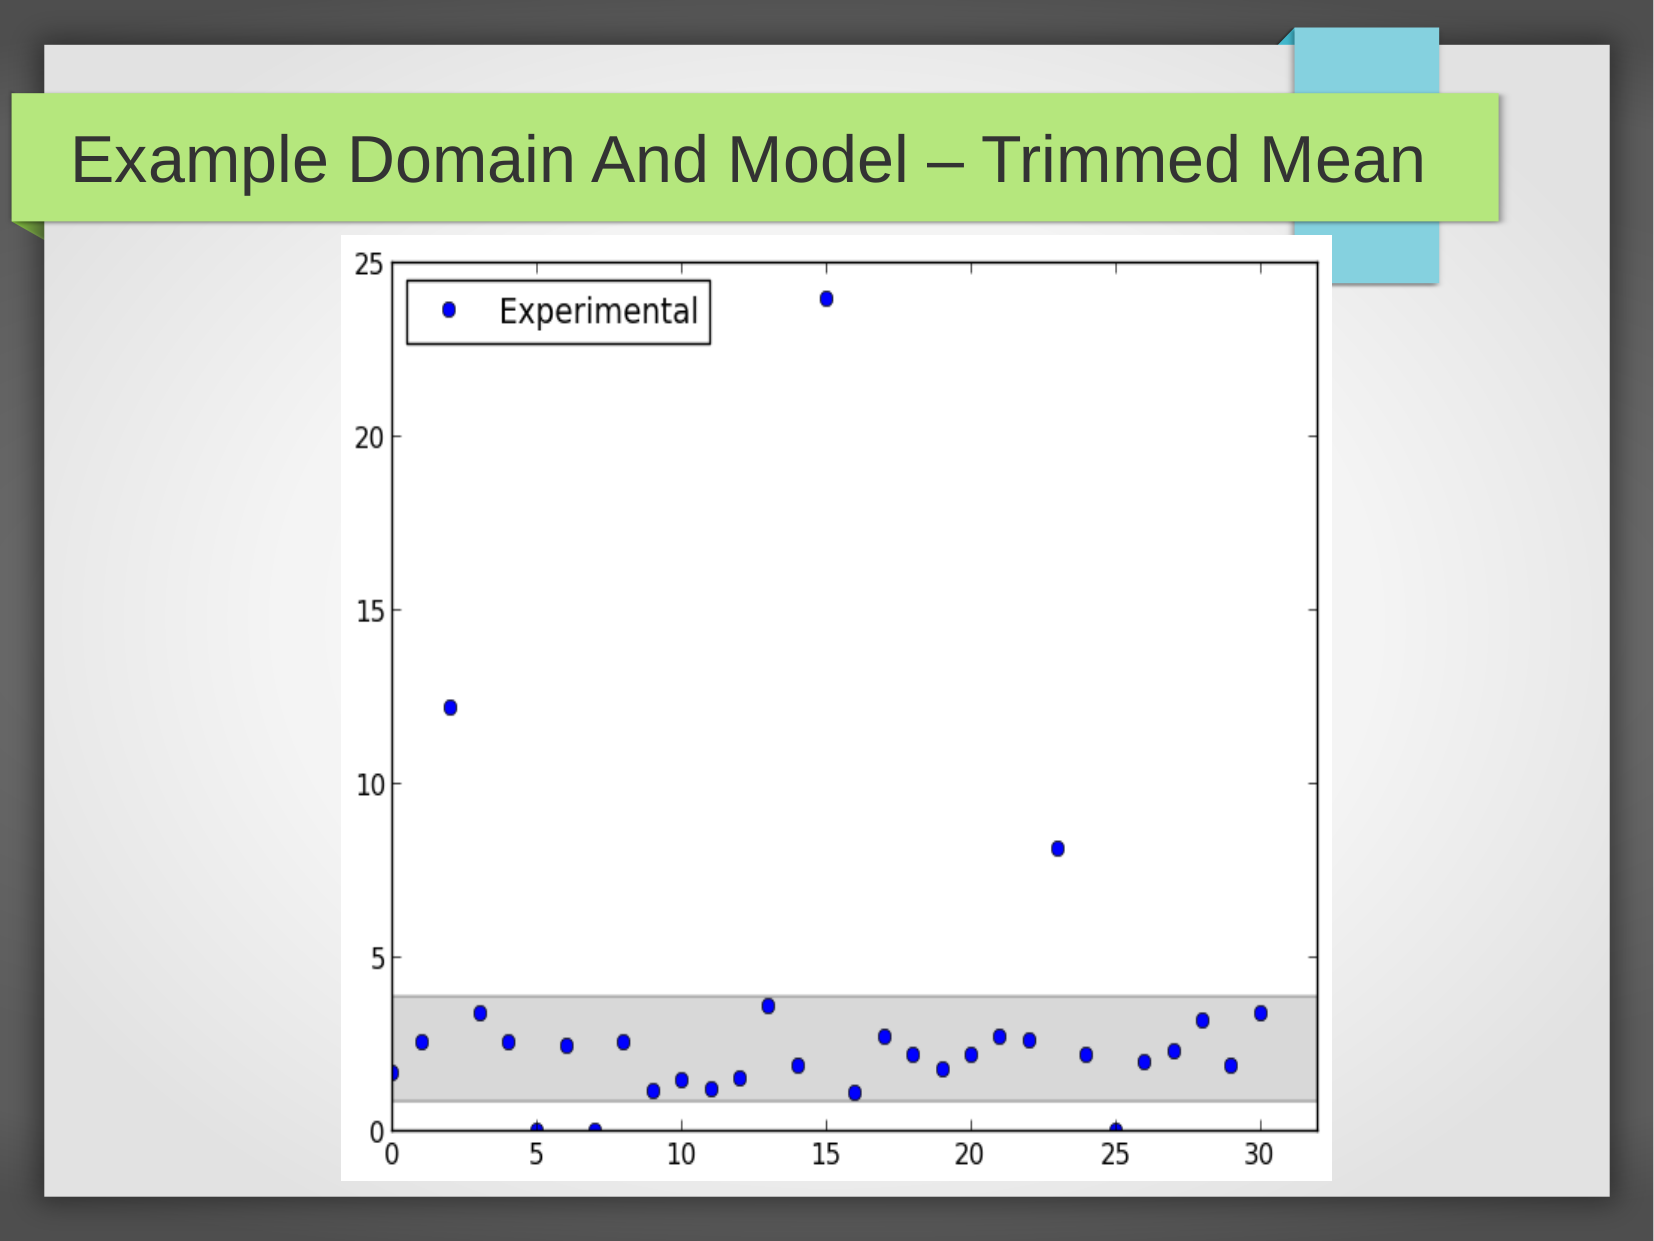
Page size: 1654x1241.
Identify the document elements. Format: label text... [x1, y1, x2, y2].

picture [0, 0, 1654, 1241]
title Example Domain And Model – Trimmed Mean [70, 106, 1591, 213]
